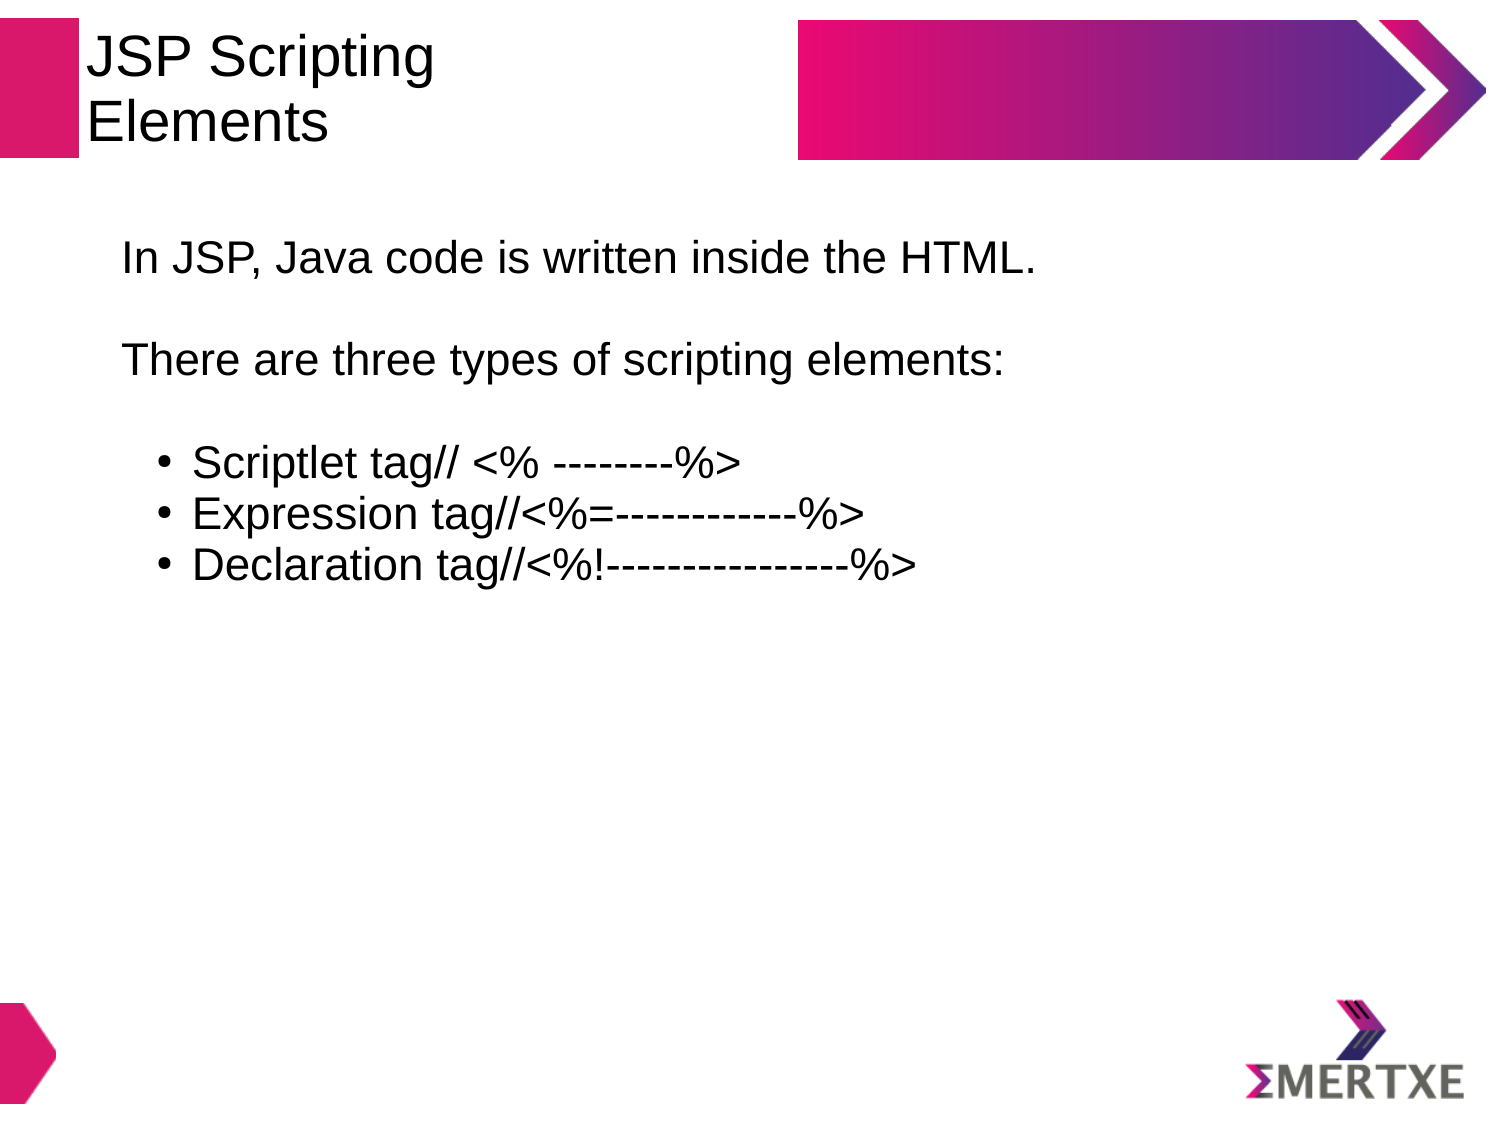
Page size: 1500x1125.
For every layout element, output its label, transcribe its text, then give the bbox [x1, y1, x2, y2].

text_box JSP Scripting Elements [71, 15, 698, 185]
text_box In JSP, Java code is written inside the HTML. There are three types of scripting elements: Scriptlet tag// <% --------%> Expression tag//<%=------------%> Declaration tag//<%!----------------%> [106, 224, 1418, 767]
picture [1245, 996, 1465, 1099]
picture [798, 20, 1486, 160]
